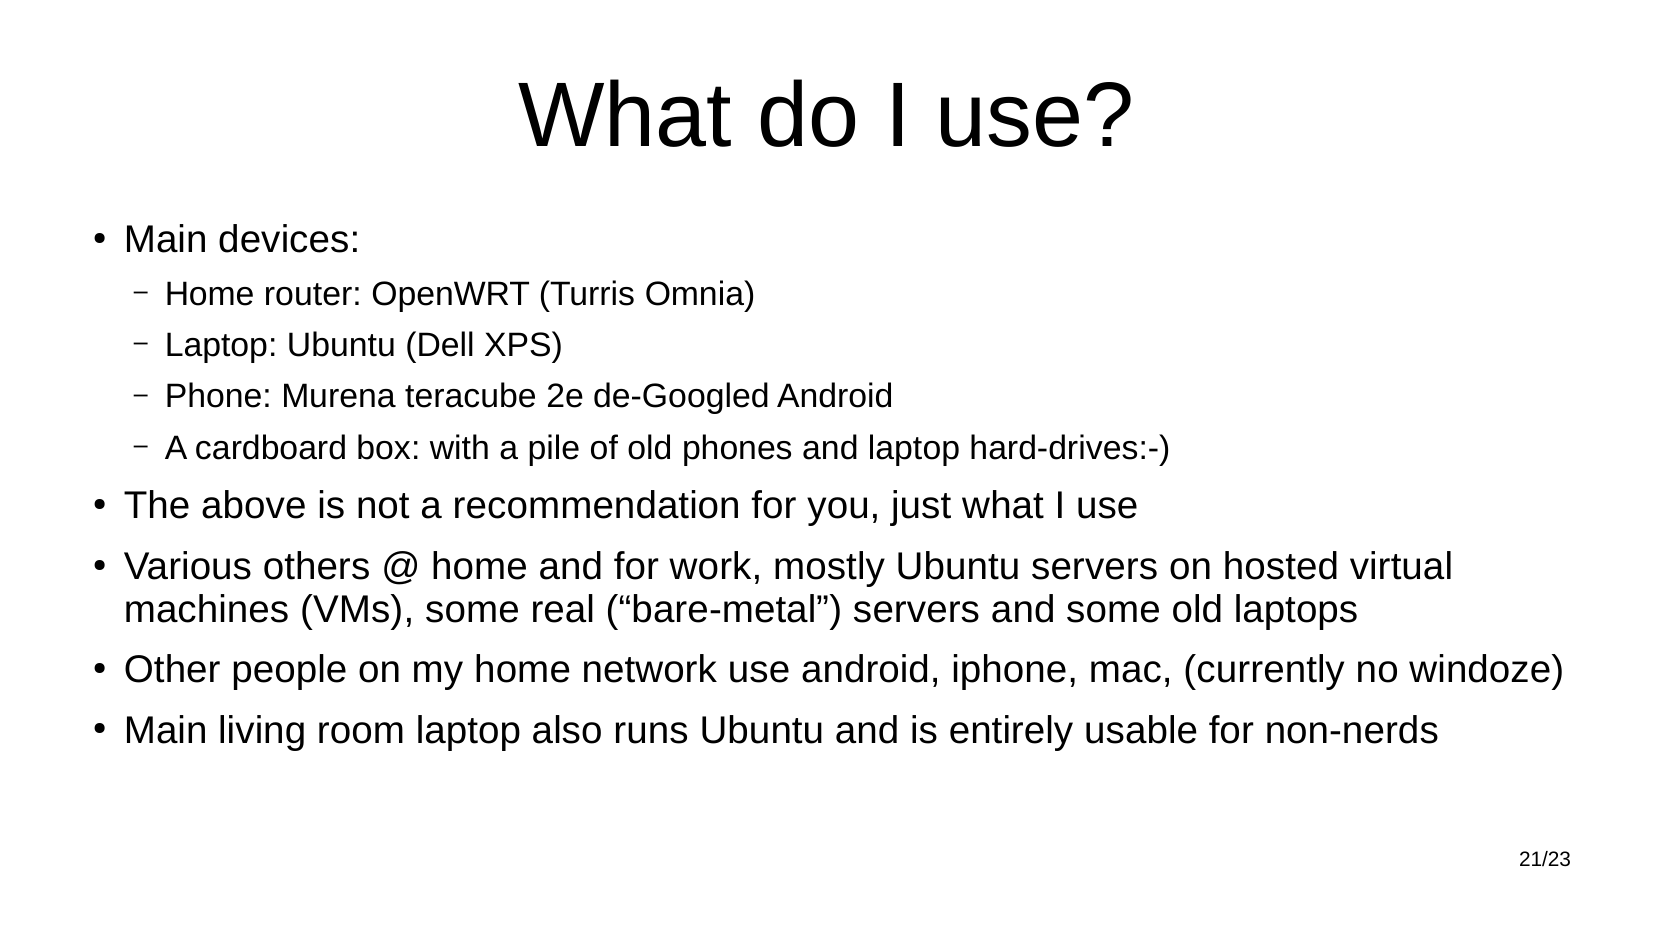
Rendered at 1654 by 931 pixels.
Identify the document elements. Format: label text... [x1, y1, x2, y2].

list Main devices: Home router: OpenWRT (Turris Omnia) Laptop: Ubuntu (Dell XPS) Phone: Murena teracube 2e de-Googled Android A cardboard box: with a pile of old phones and laptop hard-drives:-) The above is not a recommendation for you, just what I use Various others @ home and for work, mostly Ubuntu servers on hosted virtual machines (VMs), some real (“bare-metal”) servers and some old laptops Other people on my home network use android, iphone, mac, (currently no windoze) Main living room laptop also runs Ubuntu and is entirely usable for non-nerds [82, 217, 1571, 758]
title What do I use? [82, 37, 1571, 193]
